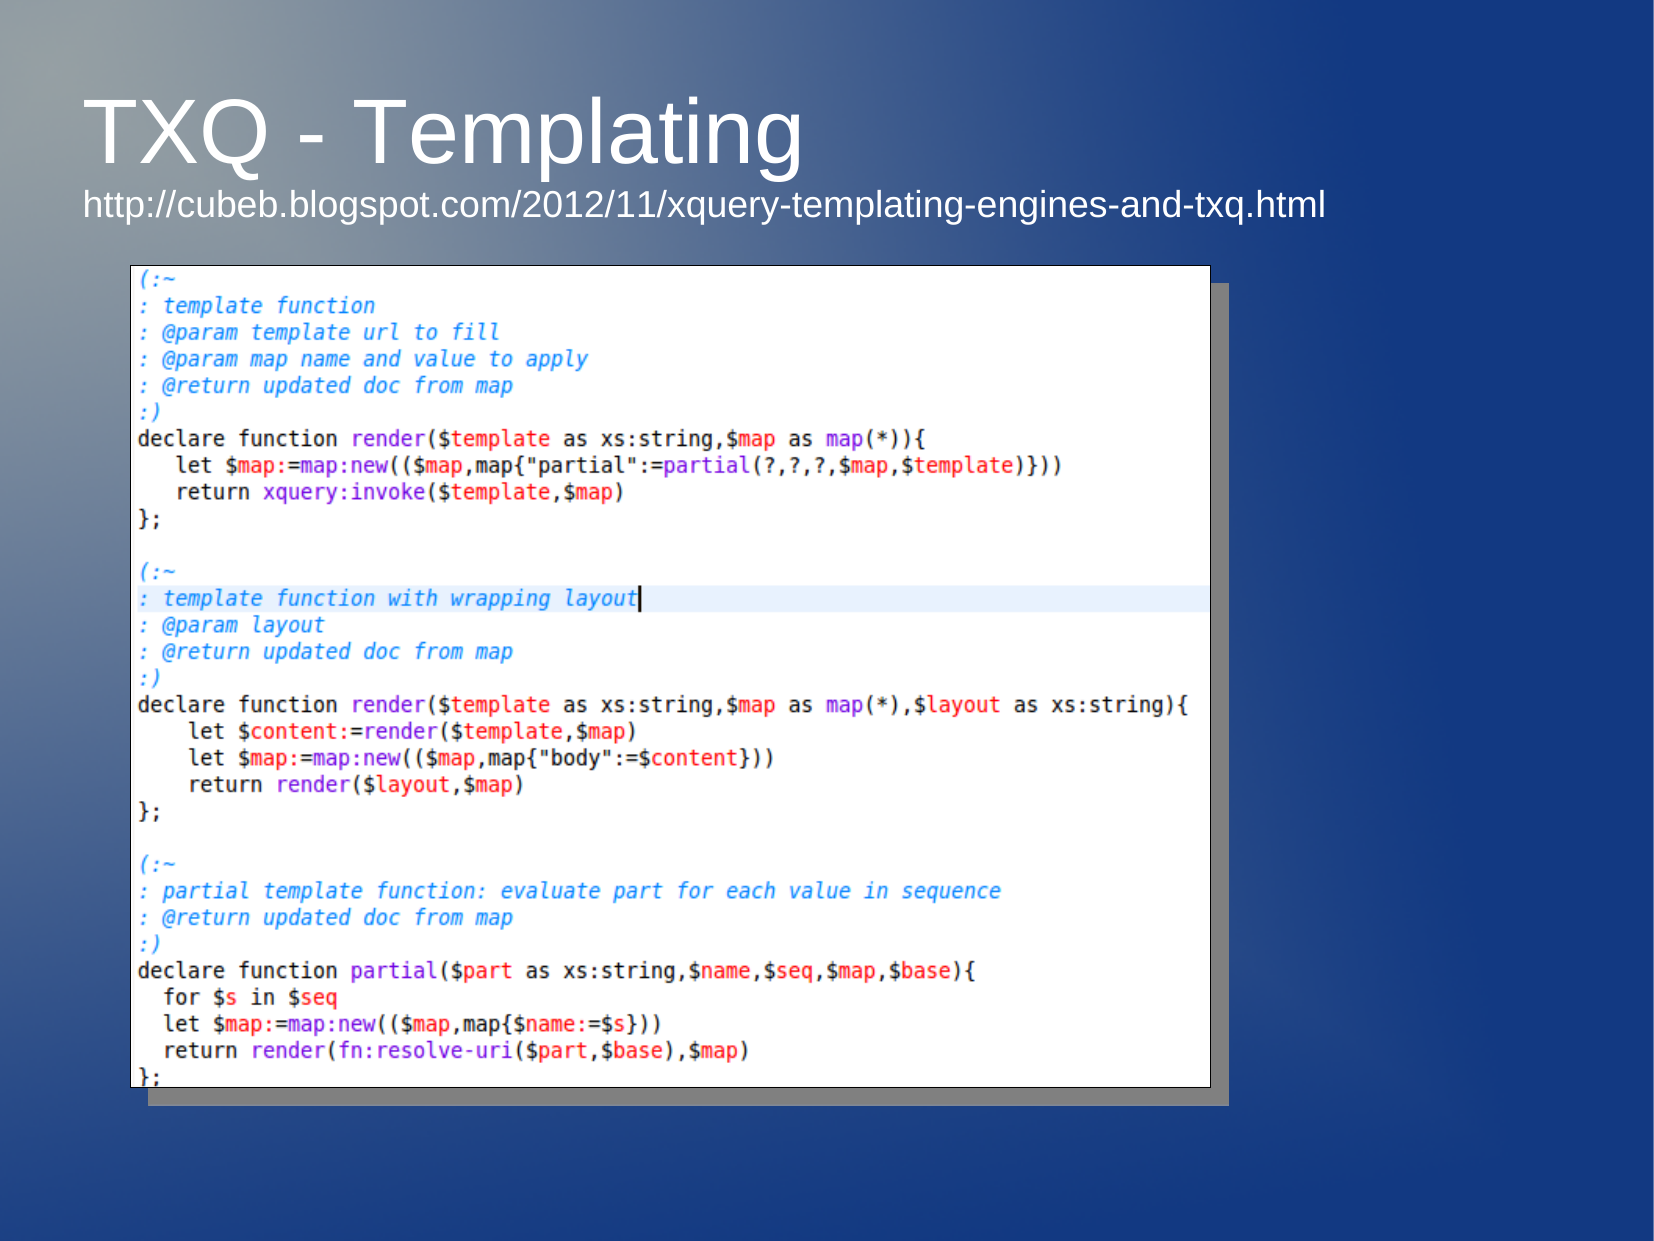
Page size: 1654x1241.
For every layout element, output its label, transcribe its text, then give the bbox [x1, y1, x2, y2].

picture [0, 0, 1654, 1241]
title TXQ - Templating http://cubeb.blogspot.com/2012/11/xquery-templating-engines-and-txq.html [82, 56, 1571, 250]
